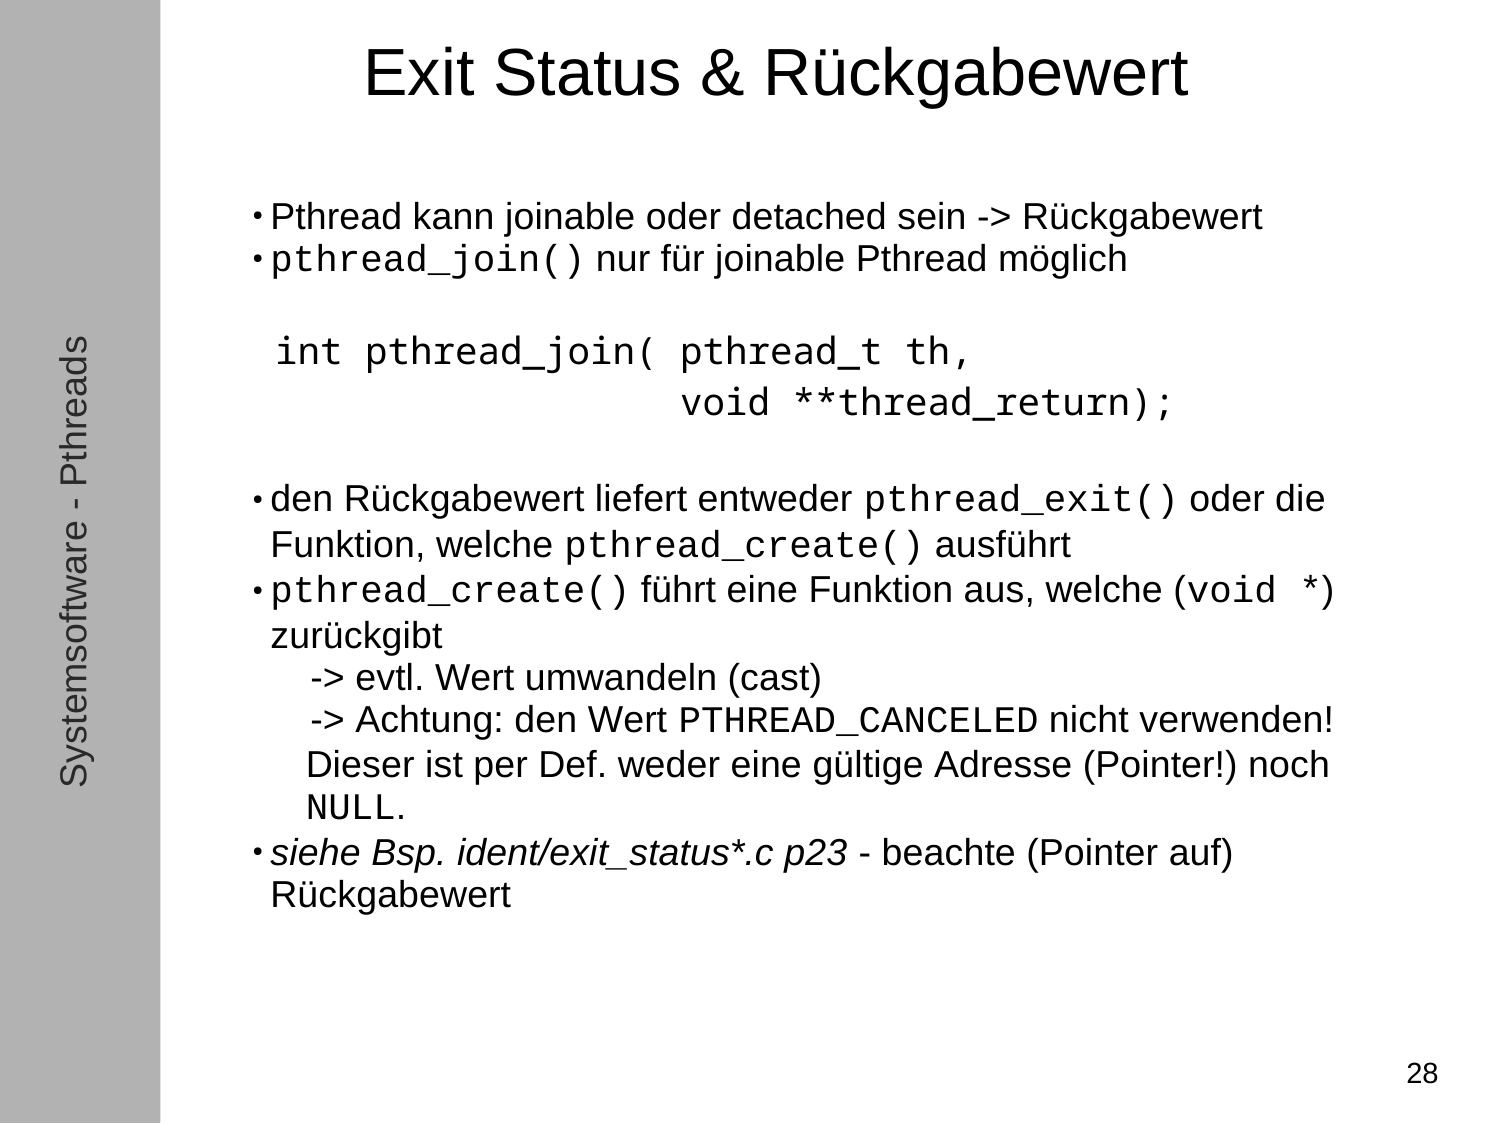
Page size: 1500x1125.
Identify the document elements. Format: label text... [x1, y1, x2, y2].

text_box <number> [1406, 1057, 1500, 1106]
text_box Exit Status & Rückgabewert [293, 27, 1260, 123]
text_box Pthread kann joinable oder detached sein -> Rückgabewert pthread_join() nur für joinable Pthread möglich int pthread_join( pthread_t th, void **thread_return); den Rückgabewert liefert entweder pthread_exit() oder die Funktion, welche pthread_create() ausführt pthread_create() führt eine Funktion aus, welche (void *) zurückgibt -> evtl. Wert umwandeln (cast) -> Achtung: den Wert PTHREAD_CANCELED nicht verwenden! Dieser ist per Def. weder eine gültige Adresse (Pointer!) noch NULL. siehe Bsp. ident/exit_status*.c p23 - beachte (Pointer auf) Rückgabewert [237, 187, 1448, 918]
text_box [0, 0, 160, 1123]
text_box Systemsoftware - Pthreads [47, 1, 121, 1124]
